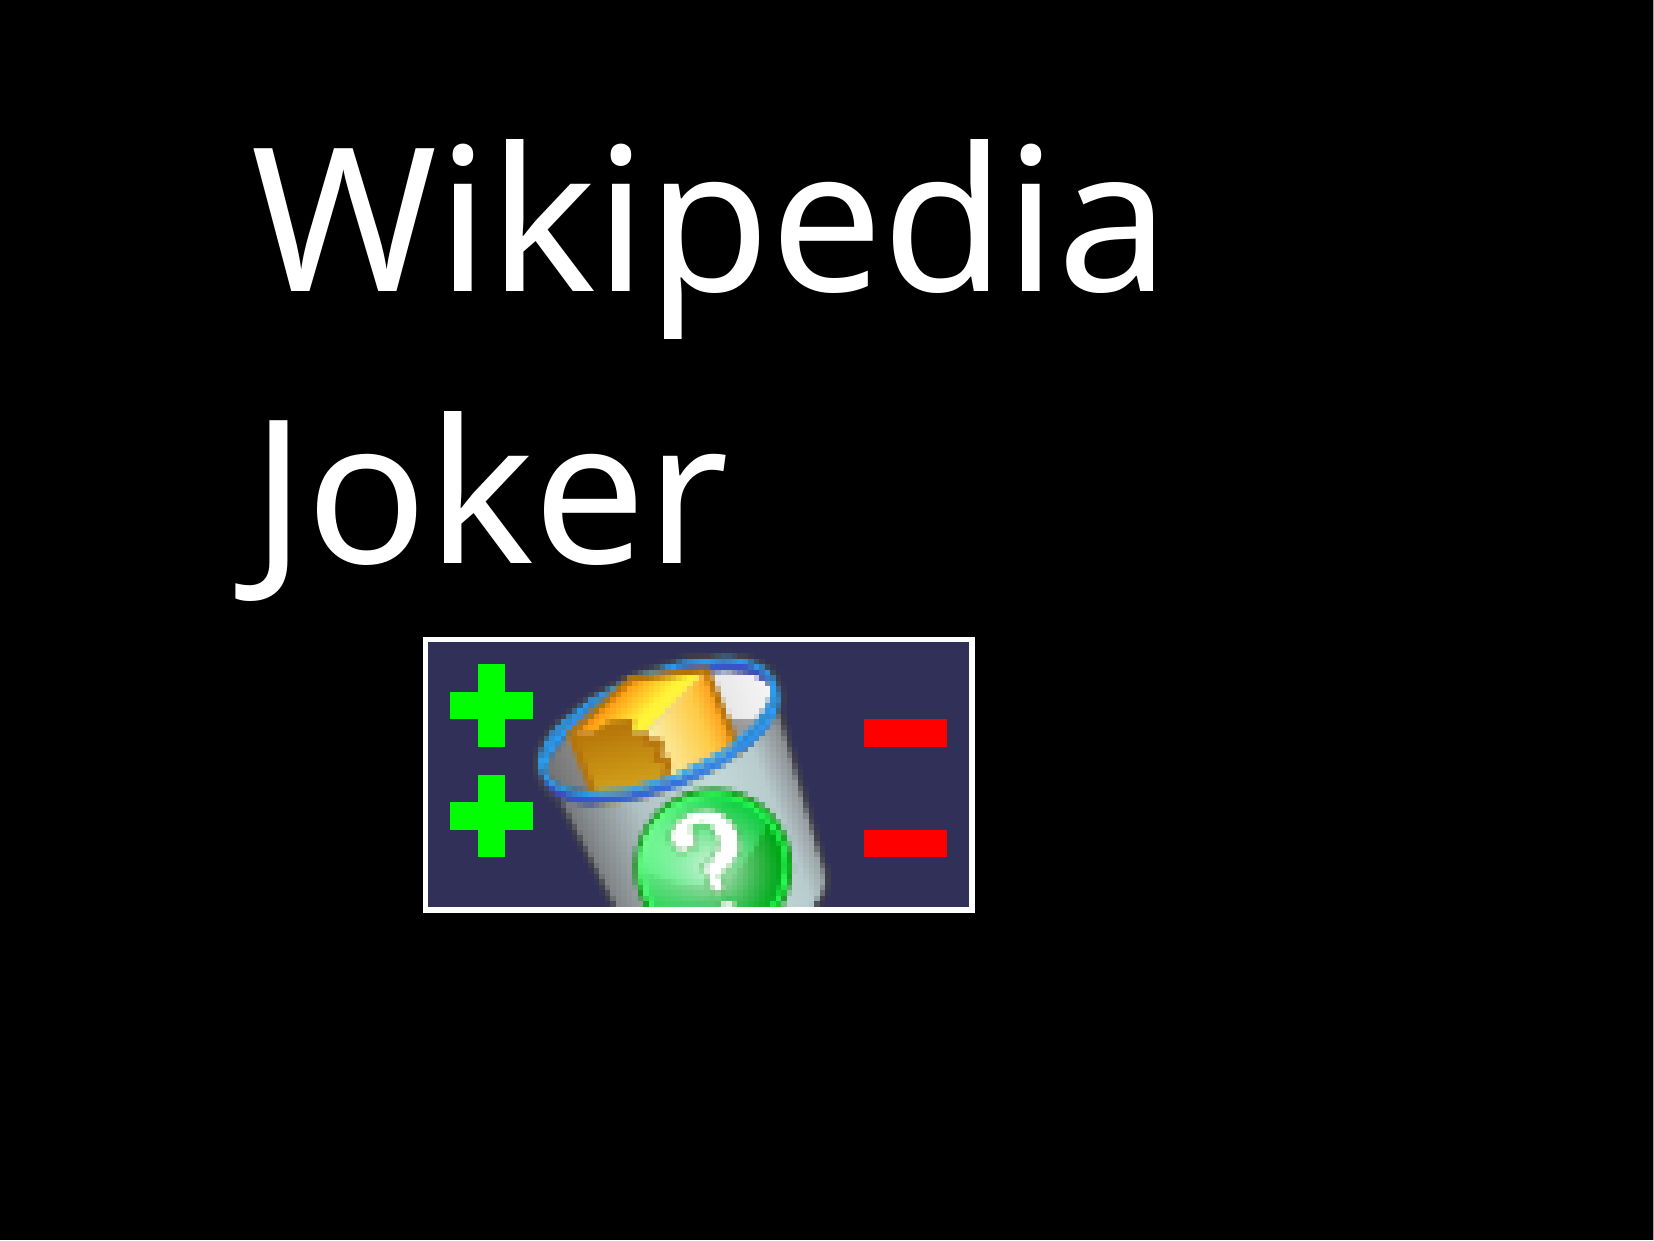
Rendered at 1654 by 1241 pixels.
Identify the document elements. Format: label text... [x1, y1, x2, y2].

picture [423, 637, 975, 913]
text_box Wikipedia Joker [236, 69, 1417, 483]
